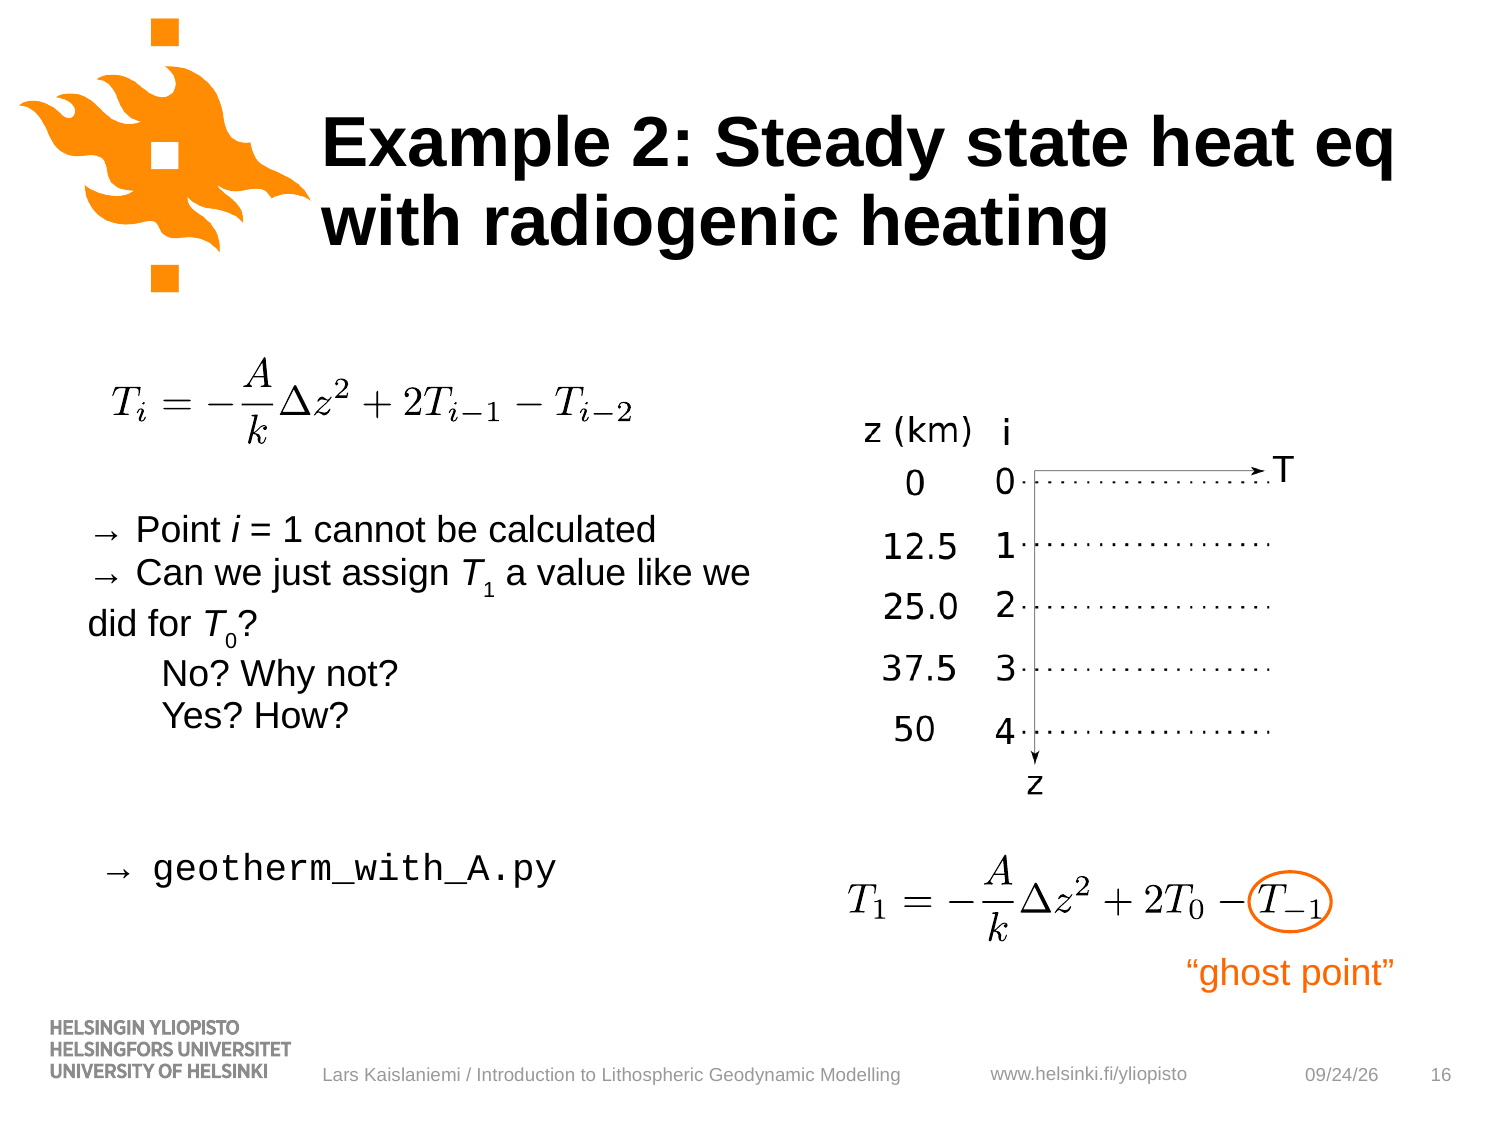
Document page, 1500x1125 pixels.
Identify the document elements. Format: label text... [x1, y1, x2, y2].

text_box [111, 357, 633, 444]
picture [0, 0, 337, 318]
text_box → Point i = 1 cannot be calculated → Can we just assign T1 a value like we did for T0? No? Why not? Yes? How? [72, 501, 789, 745]
text_box [1251, 874, 1324, 930]
text_box “ghost point” [1171, 944, 1410, 1002]
picture [865, 416, 1294, 795]
text_box [847, 854, 1324, 942]
picture [32, 1001, 309, 1096]
title Example 2: Steady state heat eq with radiogenic heating [321, 87, 1447, 276]
text_box → geotherm_with_A.py [92, 841, 572, 900]
